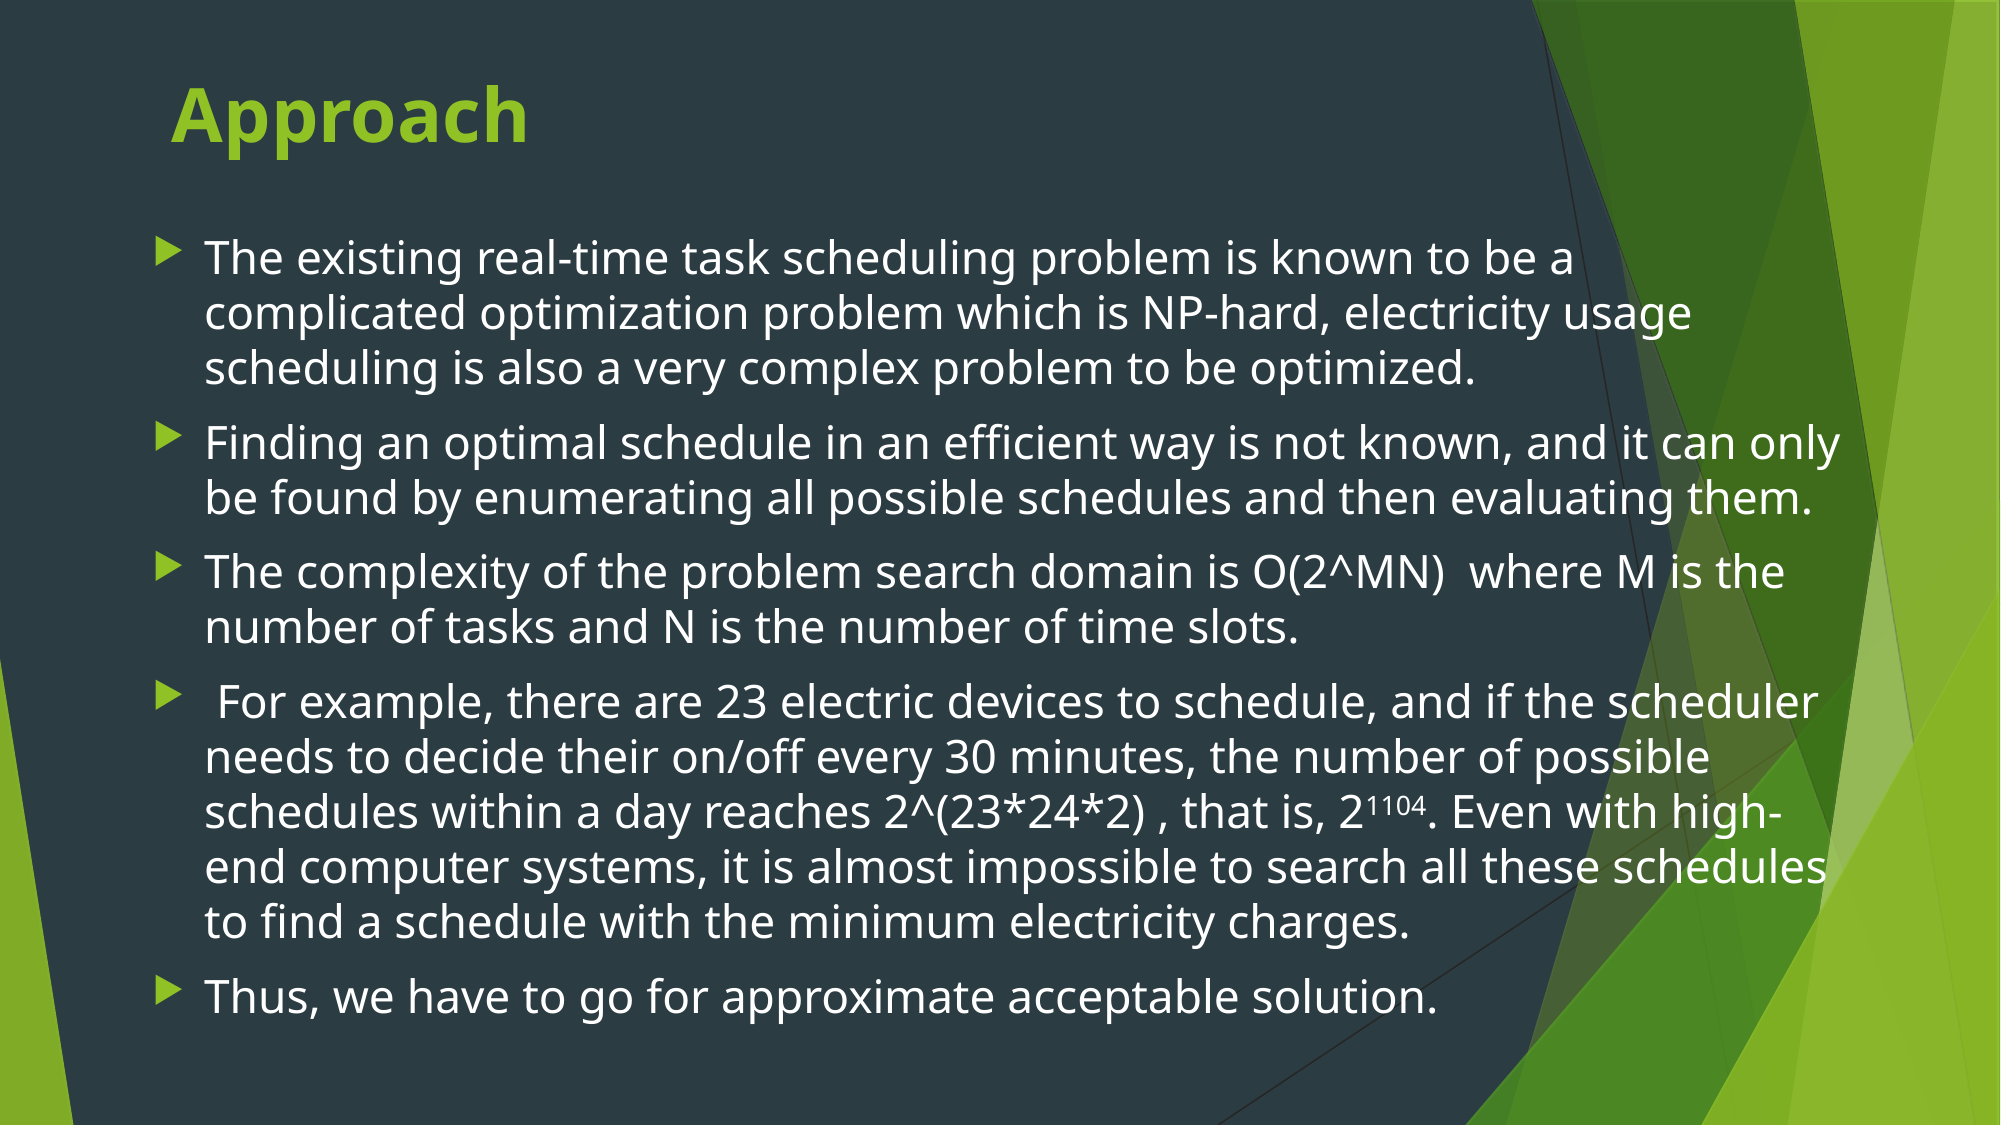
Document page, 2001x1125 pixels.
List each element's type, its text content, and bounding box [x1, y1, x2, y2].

list The existing real-time task scheduling problem is known to be a complicated optimization problem which is NP-hard, electricity usage scheduling is also a very complex problem to be optimized. Finding an optimal schedule in an efficient way is not known, and it can only be found by enumerating all possible schedules and then evaluating them. The complexity of the problem search domain is O(2^MN) where M is the number of tasks and N is the number of time slots. For example, there are 23 electric devices to schedule, and if the scheduler needs to decide their on/off every 30 minutes, the number of possible schedules within a day reaches 2^(23*24*2) , that is, 21104. Even with high-end computer systems, it is almost impossible to search all these schedules to find a schedule with the minimum electricity charges. Thus, we have to go for approximate acceptable solution. [137, 221, 1863, 1092]
title Approach [137, 59, 1863, 221]
